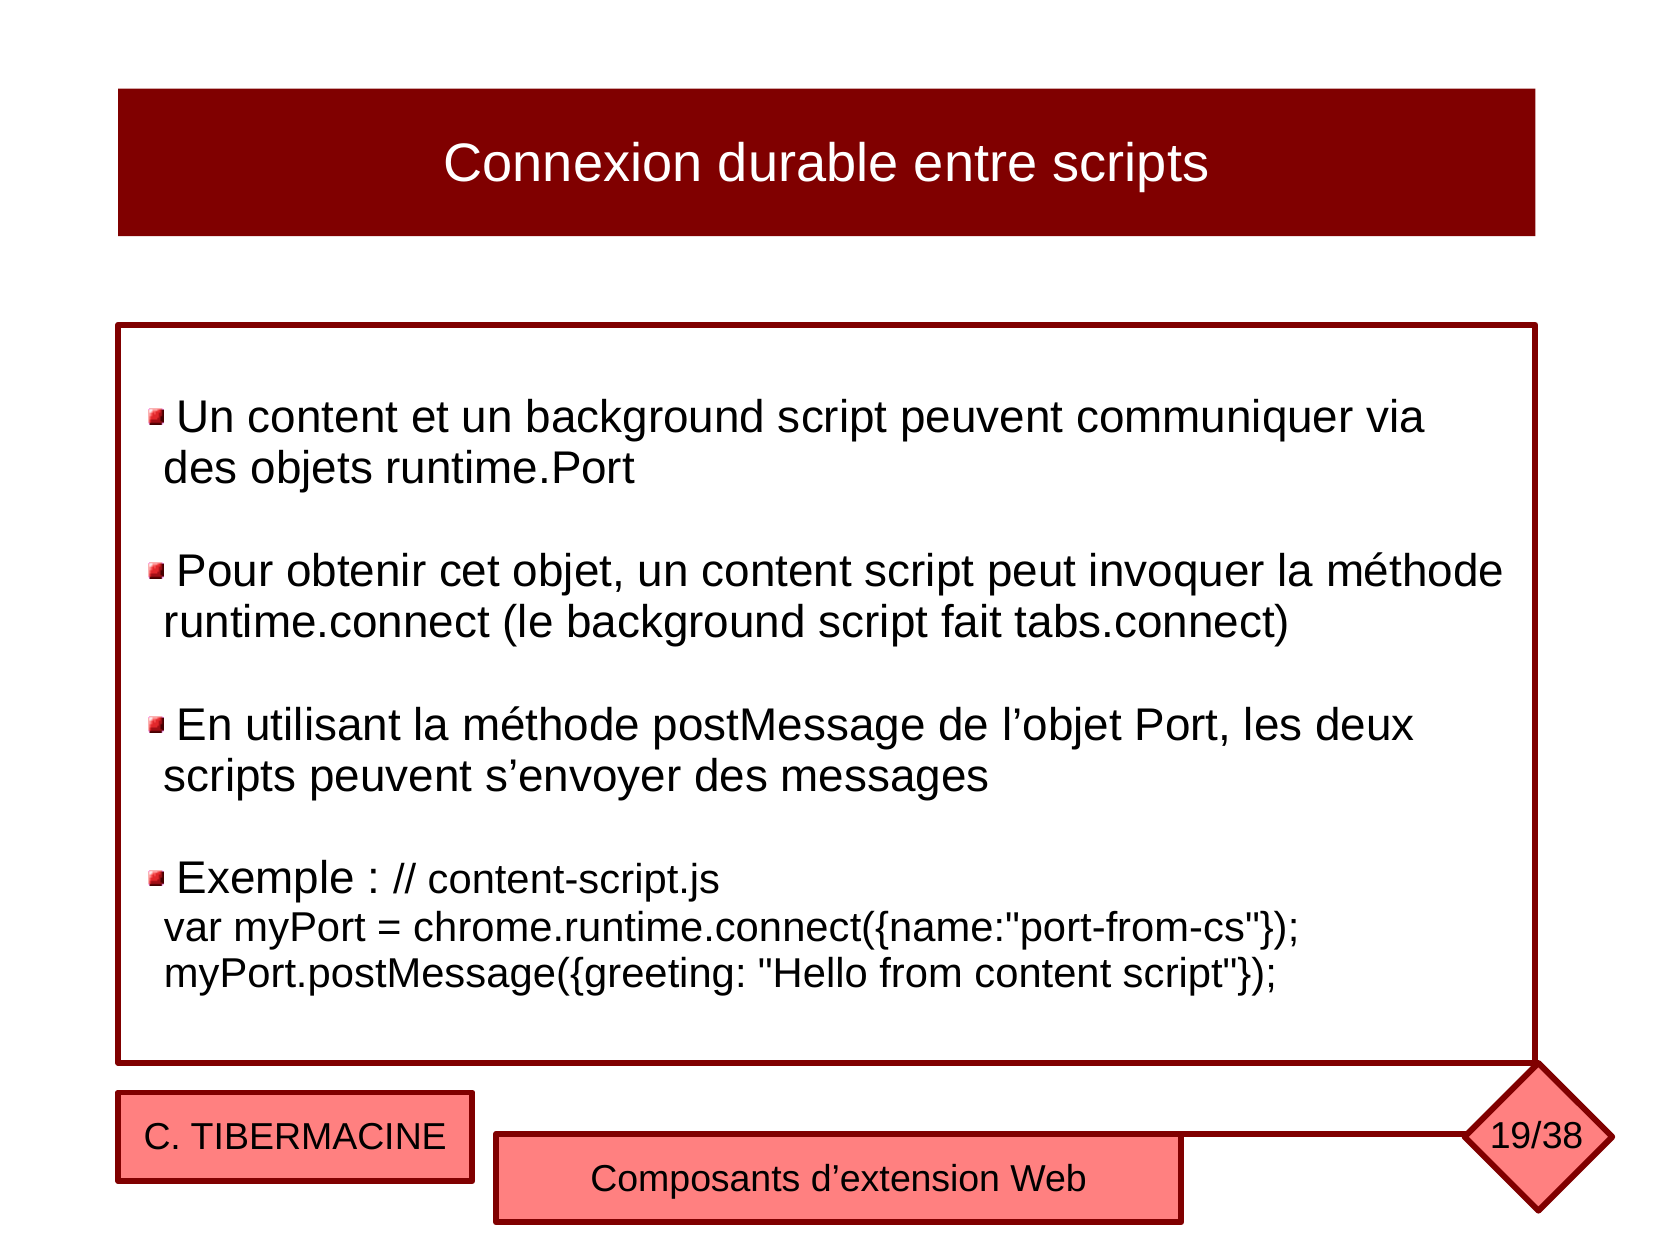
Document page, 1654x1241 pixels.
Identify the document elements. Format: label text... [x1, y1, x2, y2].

text_box [1494, 1062, 1583, 1107]
text_box Un content et un background script peuvent communiquer via des objets runtime.Port Pour obtenir cet objet, un content script peut invoquer la méthode runtime.connect (le background script fait tabs.connect) En utilisant la méthode postMessage de l’objet Port, les deux scripts peuvent s’envoyer des messages Exemple : // content-script.js var myPort = chrome.runtime.connect({name:"port-from-cs"}); myPort.postMessage({greeting: "Hello from content script"}); [118, 324, 1536, 1063]
text_box [1491, 1164, 1586, 1211]
text_box Connexion durable entre scripts [118, 88, 1536, 237]
text_box C. TIBERMACINE [118, 1092, 473, 1182]
text_box <numéro>/38 [1475, 1107, 1654, 1164]
text_box [1464, 1126, 1475, 1148]
picture [148, 870, 164, 886]
text_box Composants d’extension Web [496, 1133, 1182, 1223]
picture [148, 562, 164, 579]
picture [148, 408, 164, 425]
picture [148, 716, 164, 733]
